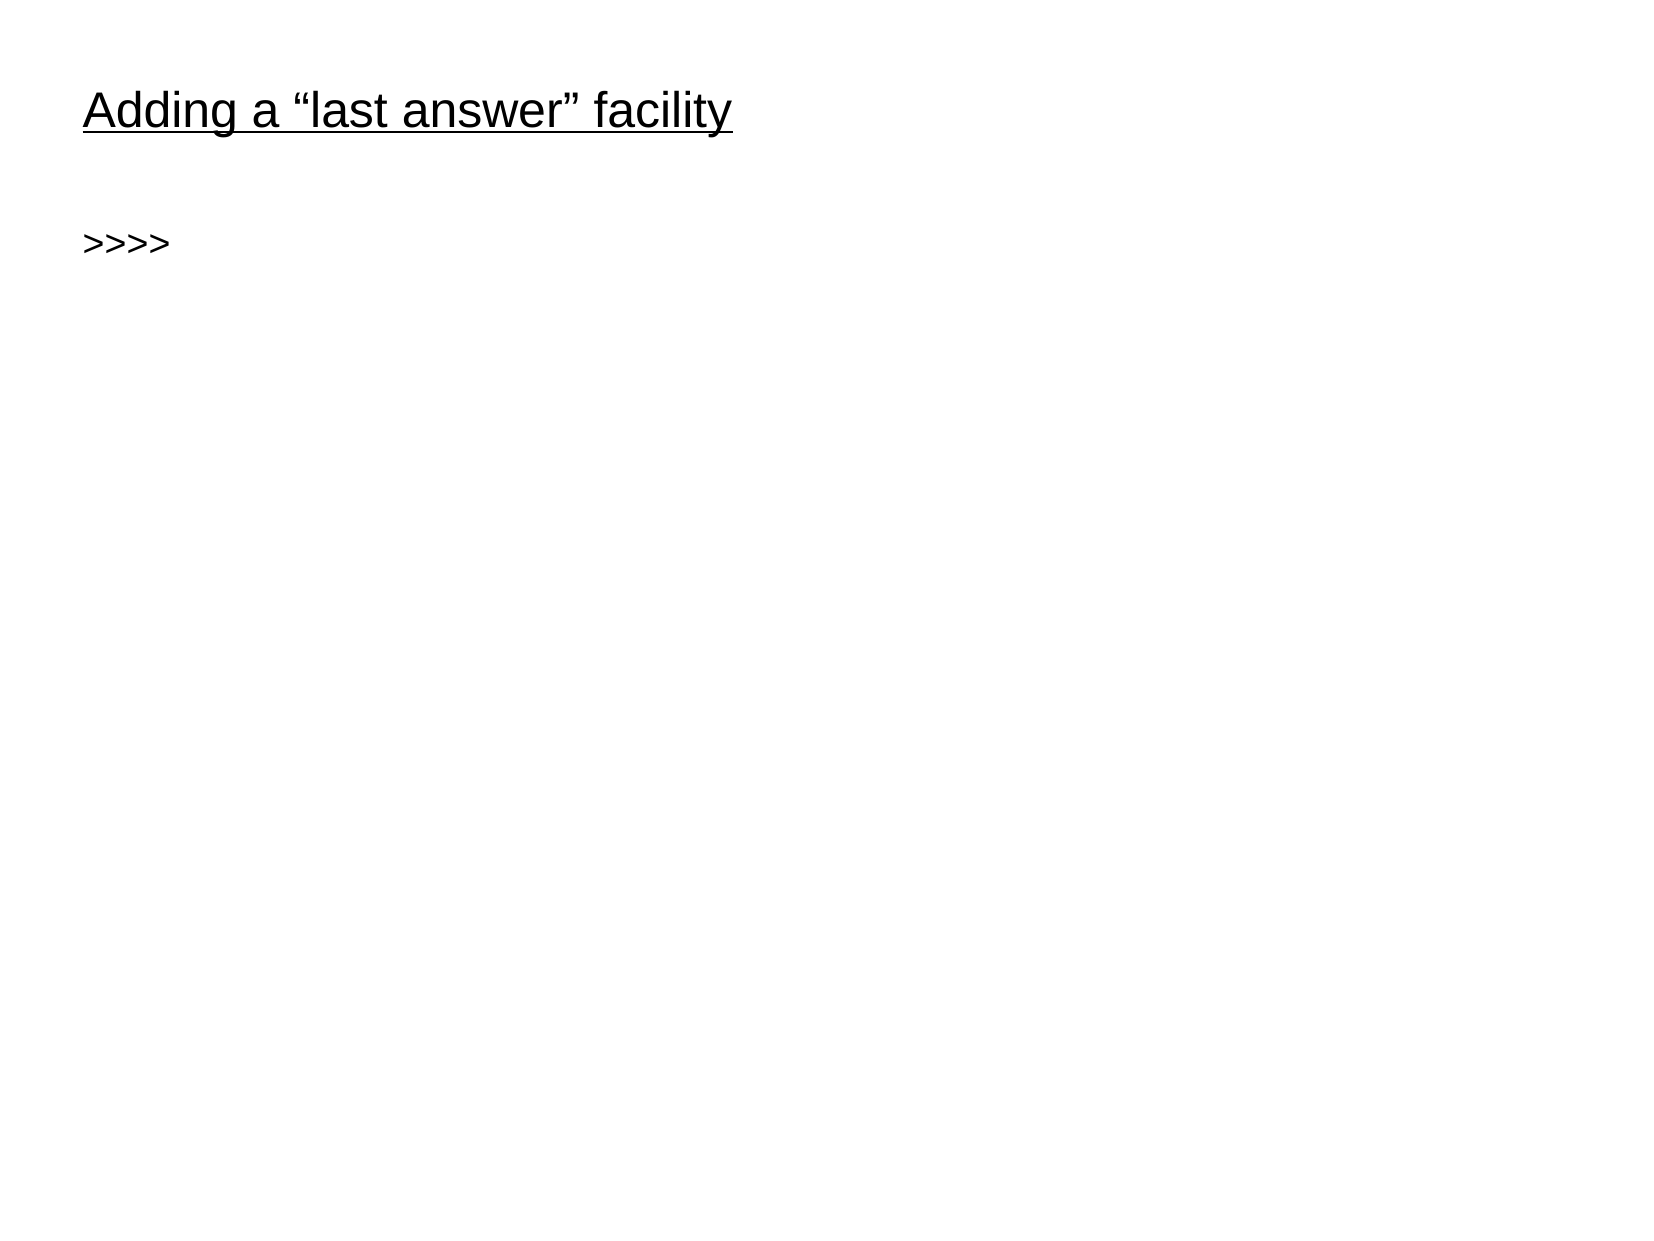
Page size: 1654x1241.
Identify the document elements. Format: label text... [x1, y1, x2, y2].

subtitle Adding a “last answer” facility >>>> [82, 82, 1583, 1158]
